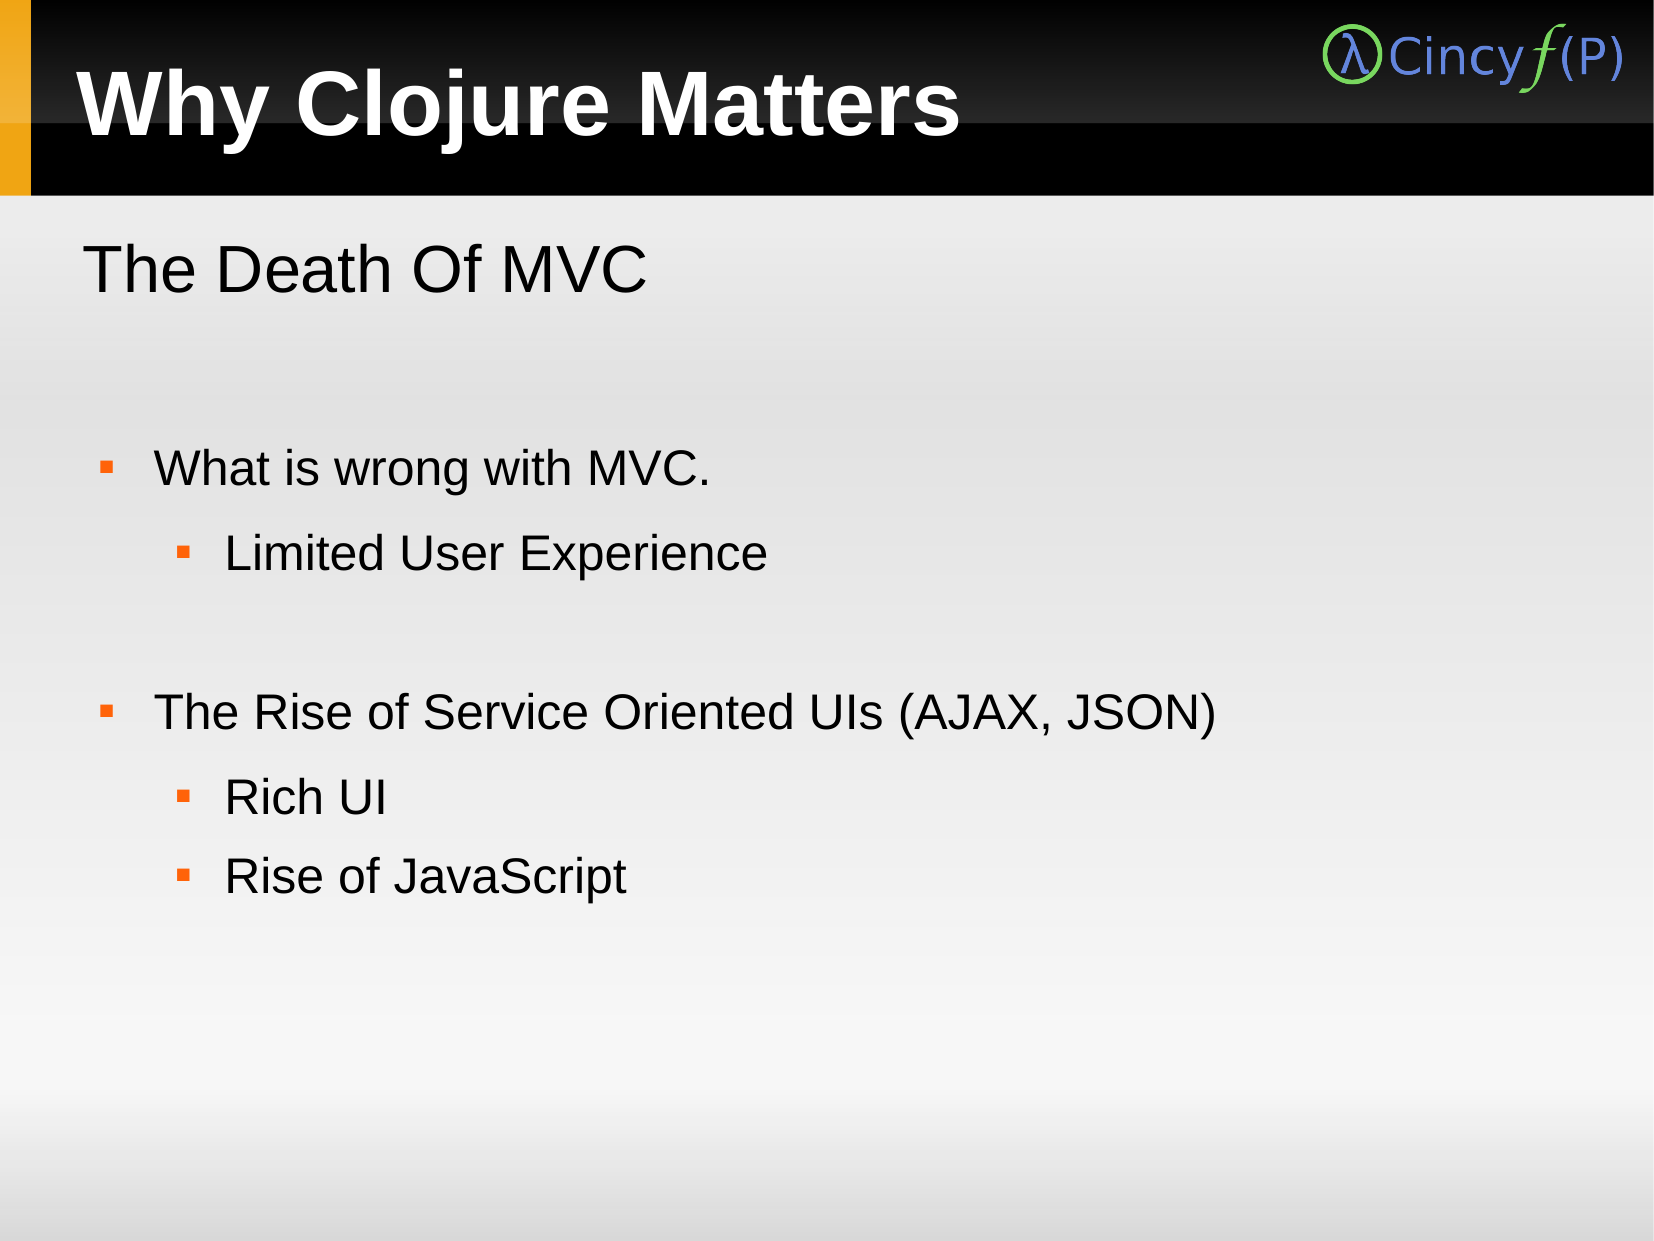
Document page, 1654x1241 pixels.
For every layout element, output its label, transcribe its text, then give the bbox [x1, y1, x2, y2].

picture [0, 0, 1654, 1241]
list The Death Of MVC What is wrong with MVC. Limited User Experience The Rise of Service Oriented UIs (AJAX, JSON) Rich UI Rise of JavaScript [82, 231, 1388, 1036]
title Why Clojure Matters [76, 0, 1565, 208]
